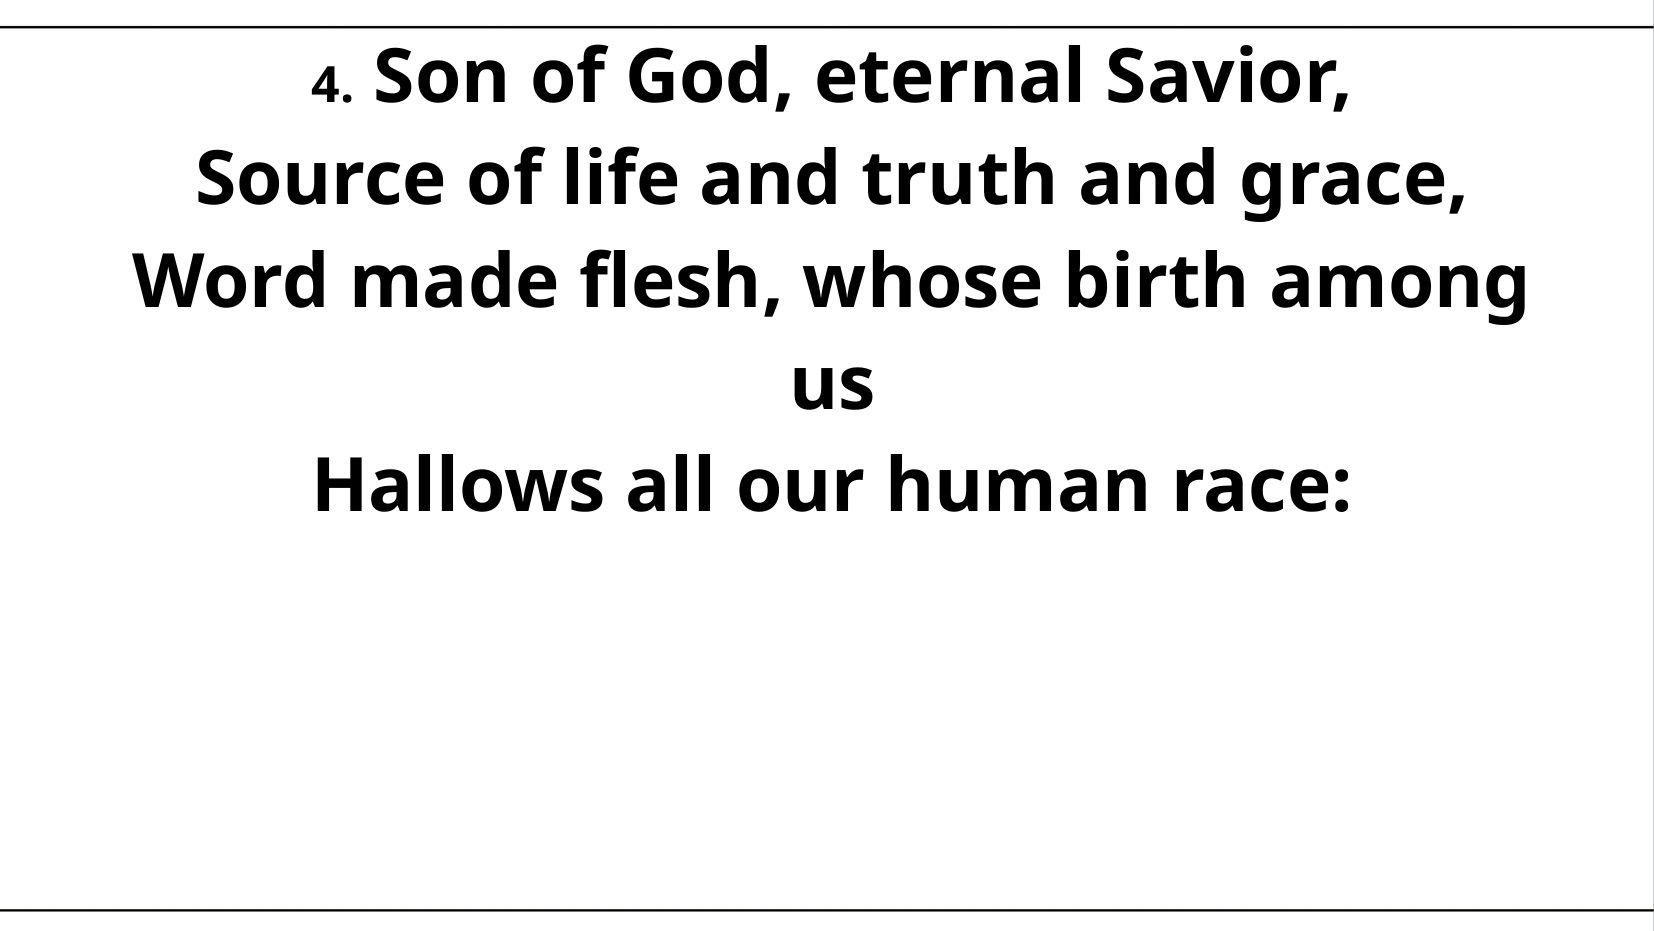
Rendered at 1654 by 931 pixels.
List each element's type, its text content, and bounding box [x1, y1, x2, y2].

text_box 4. Son of God, eternal Savior, Source of life and truth and grace, Word made flesh, whose birth among us Hallows all our human race: [75, 15, 1591, 430]
picture [0, 0, 1654, 931]
